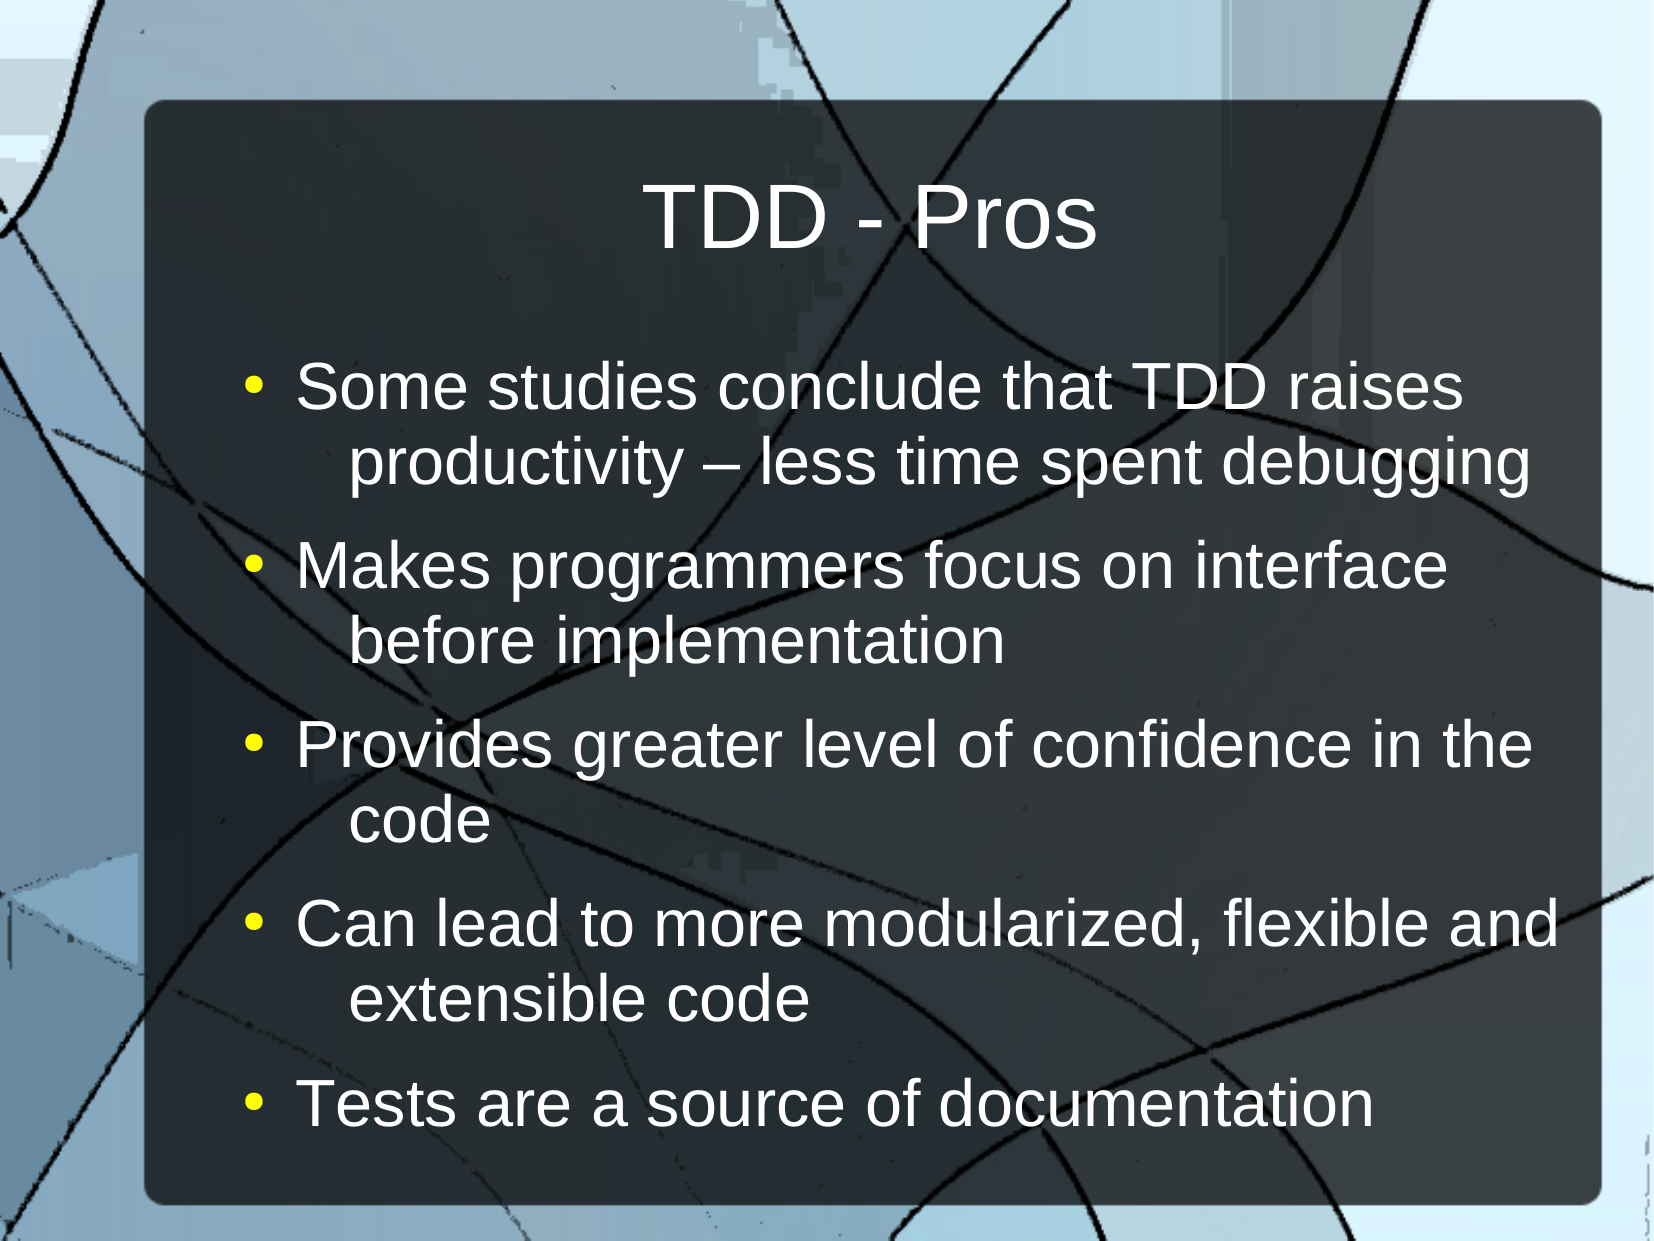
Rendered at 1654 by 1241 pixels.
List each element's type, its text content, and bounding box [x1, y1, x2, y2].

picture [0, 0, 1654, 1241]
list Some studies conclude that TDD raises productivity – less time spent debugging Makes programmers focus on interface before implementation Provides greater level of confidence in the code Can lead to more modularized, flexible and extensible code Tests are a source of documentation [206, 349, 1571, 1139]
title TDD - Pros [159, 108, 1583, 325]
